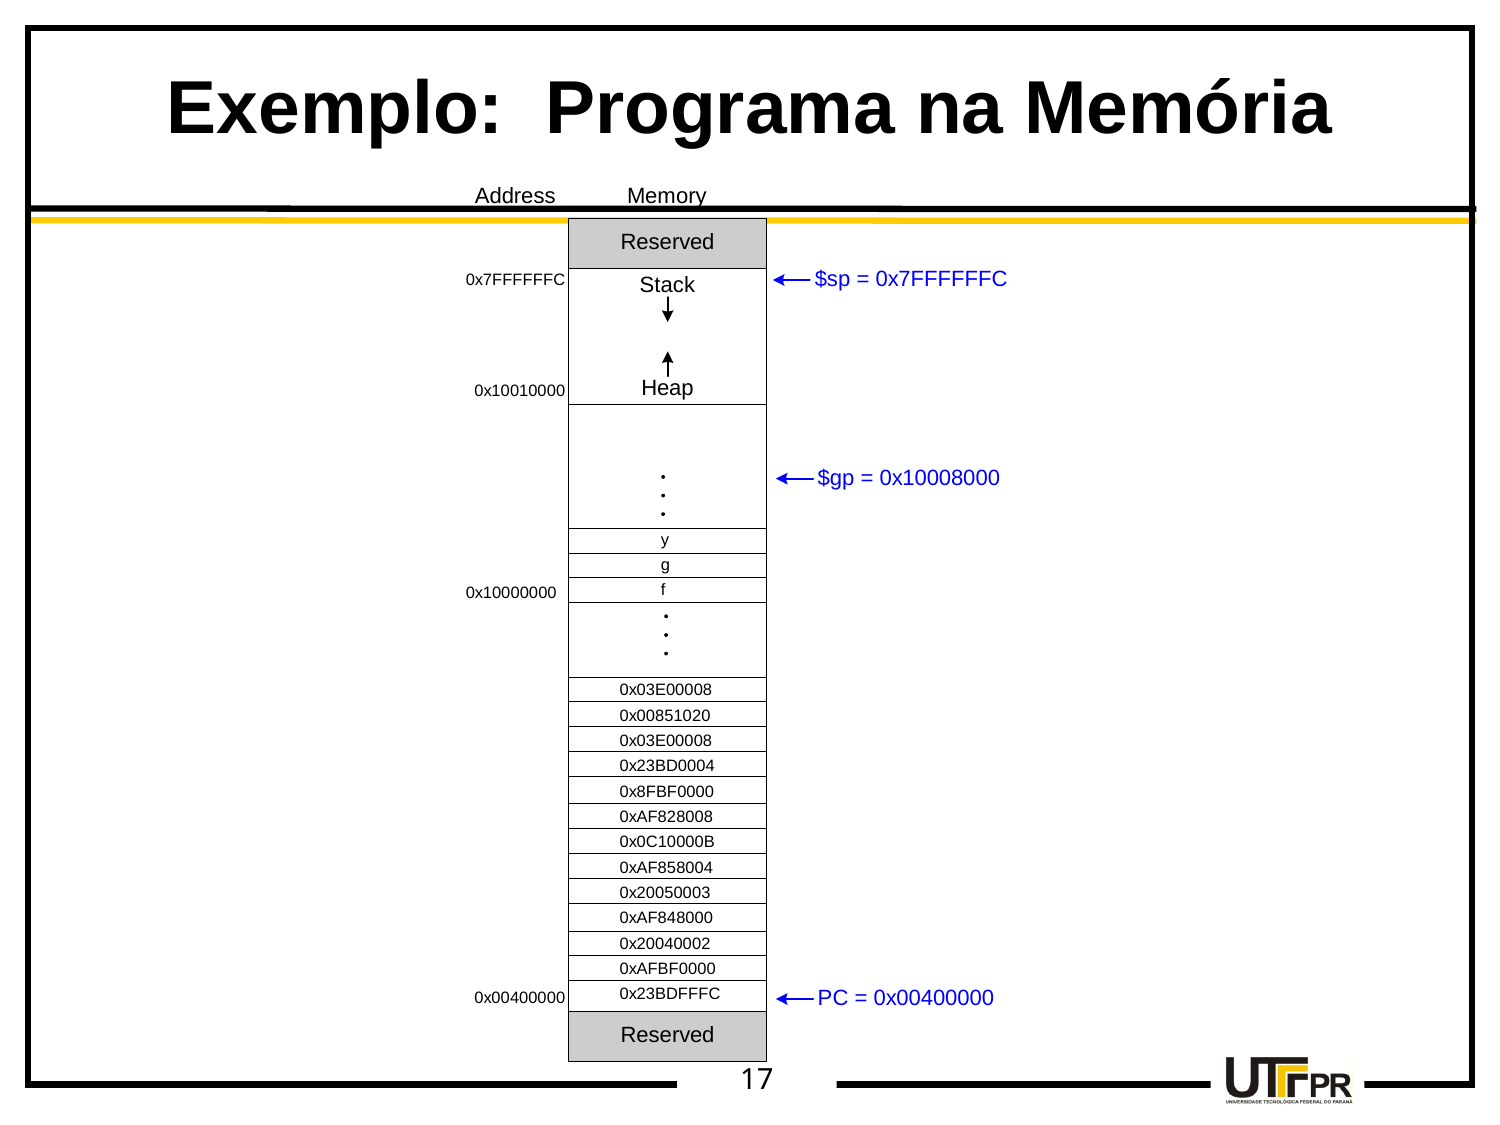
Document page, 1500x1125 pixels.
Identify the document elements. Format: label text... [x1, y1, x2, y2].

chart [433, 174, 1034, 1075]
title Exemplo: Programa na Memória [0, 54, 1500, 161]
picture [1225, 1057, 1353, 1104]
